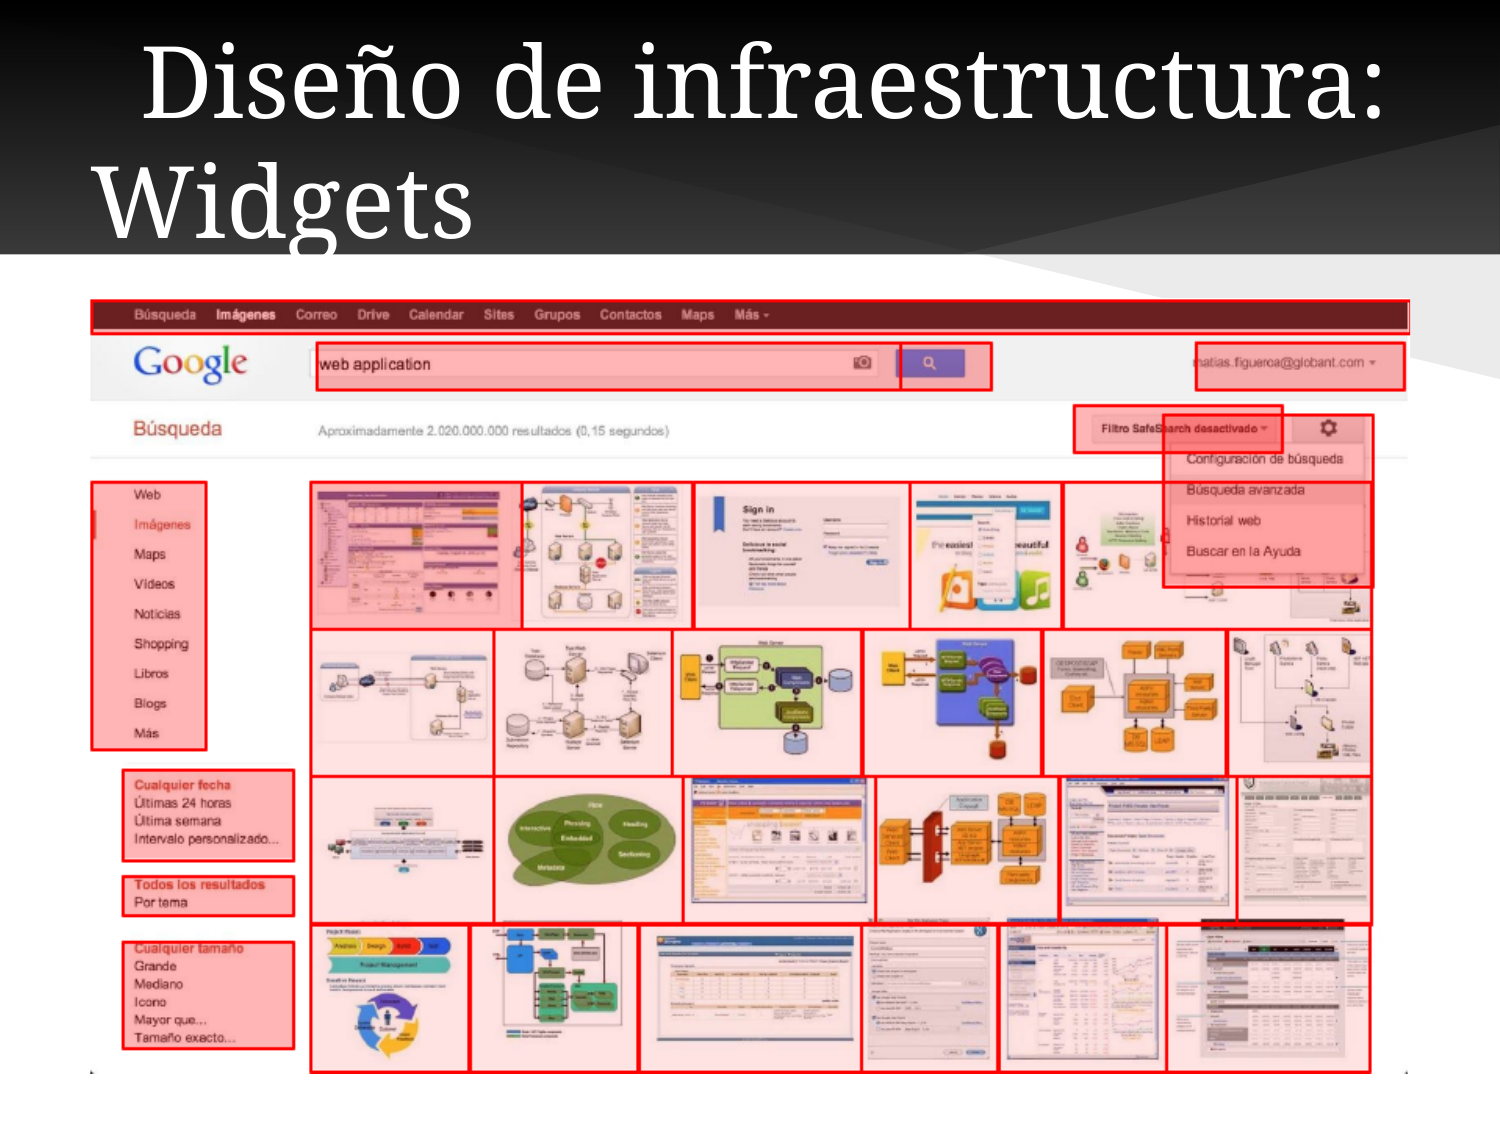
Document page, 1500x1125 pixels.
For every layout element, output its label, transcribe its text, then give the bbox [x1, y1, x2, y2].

title Diseño de infraestructura: Widgets [75, 45, 1425, 233]
text_box [89, 298, 1411, 1074]
